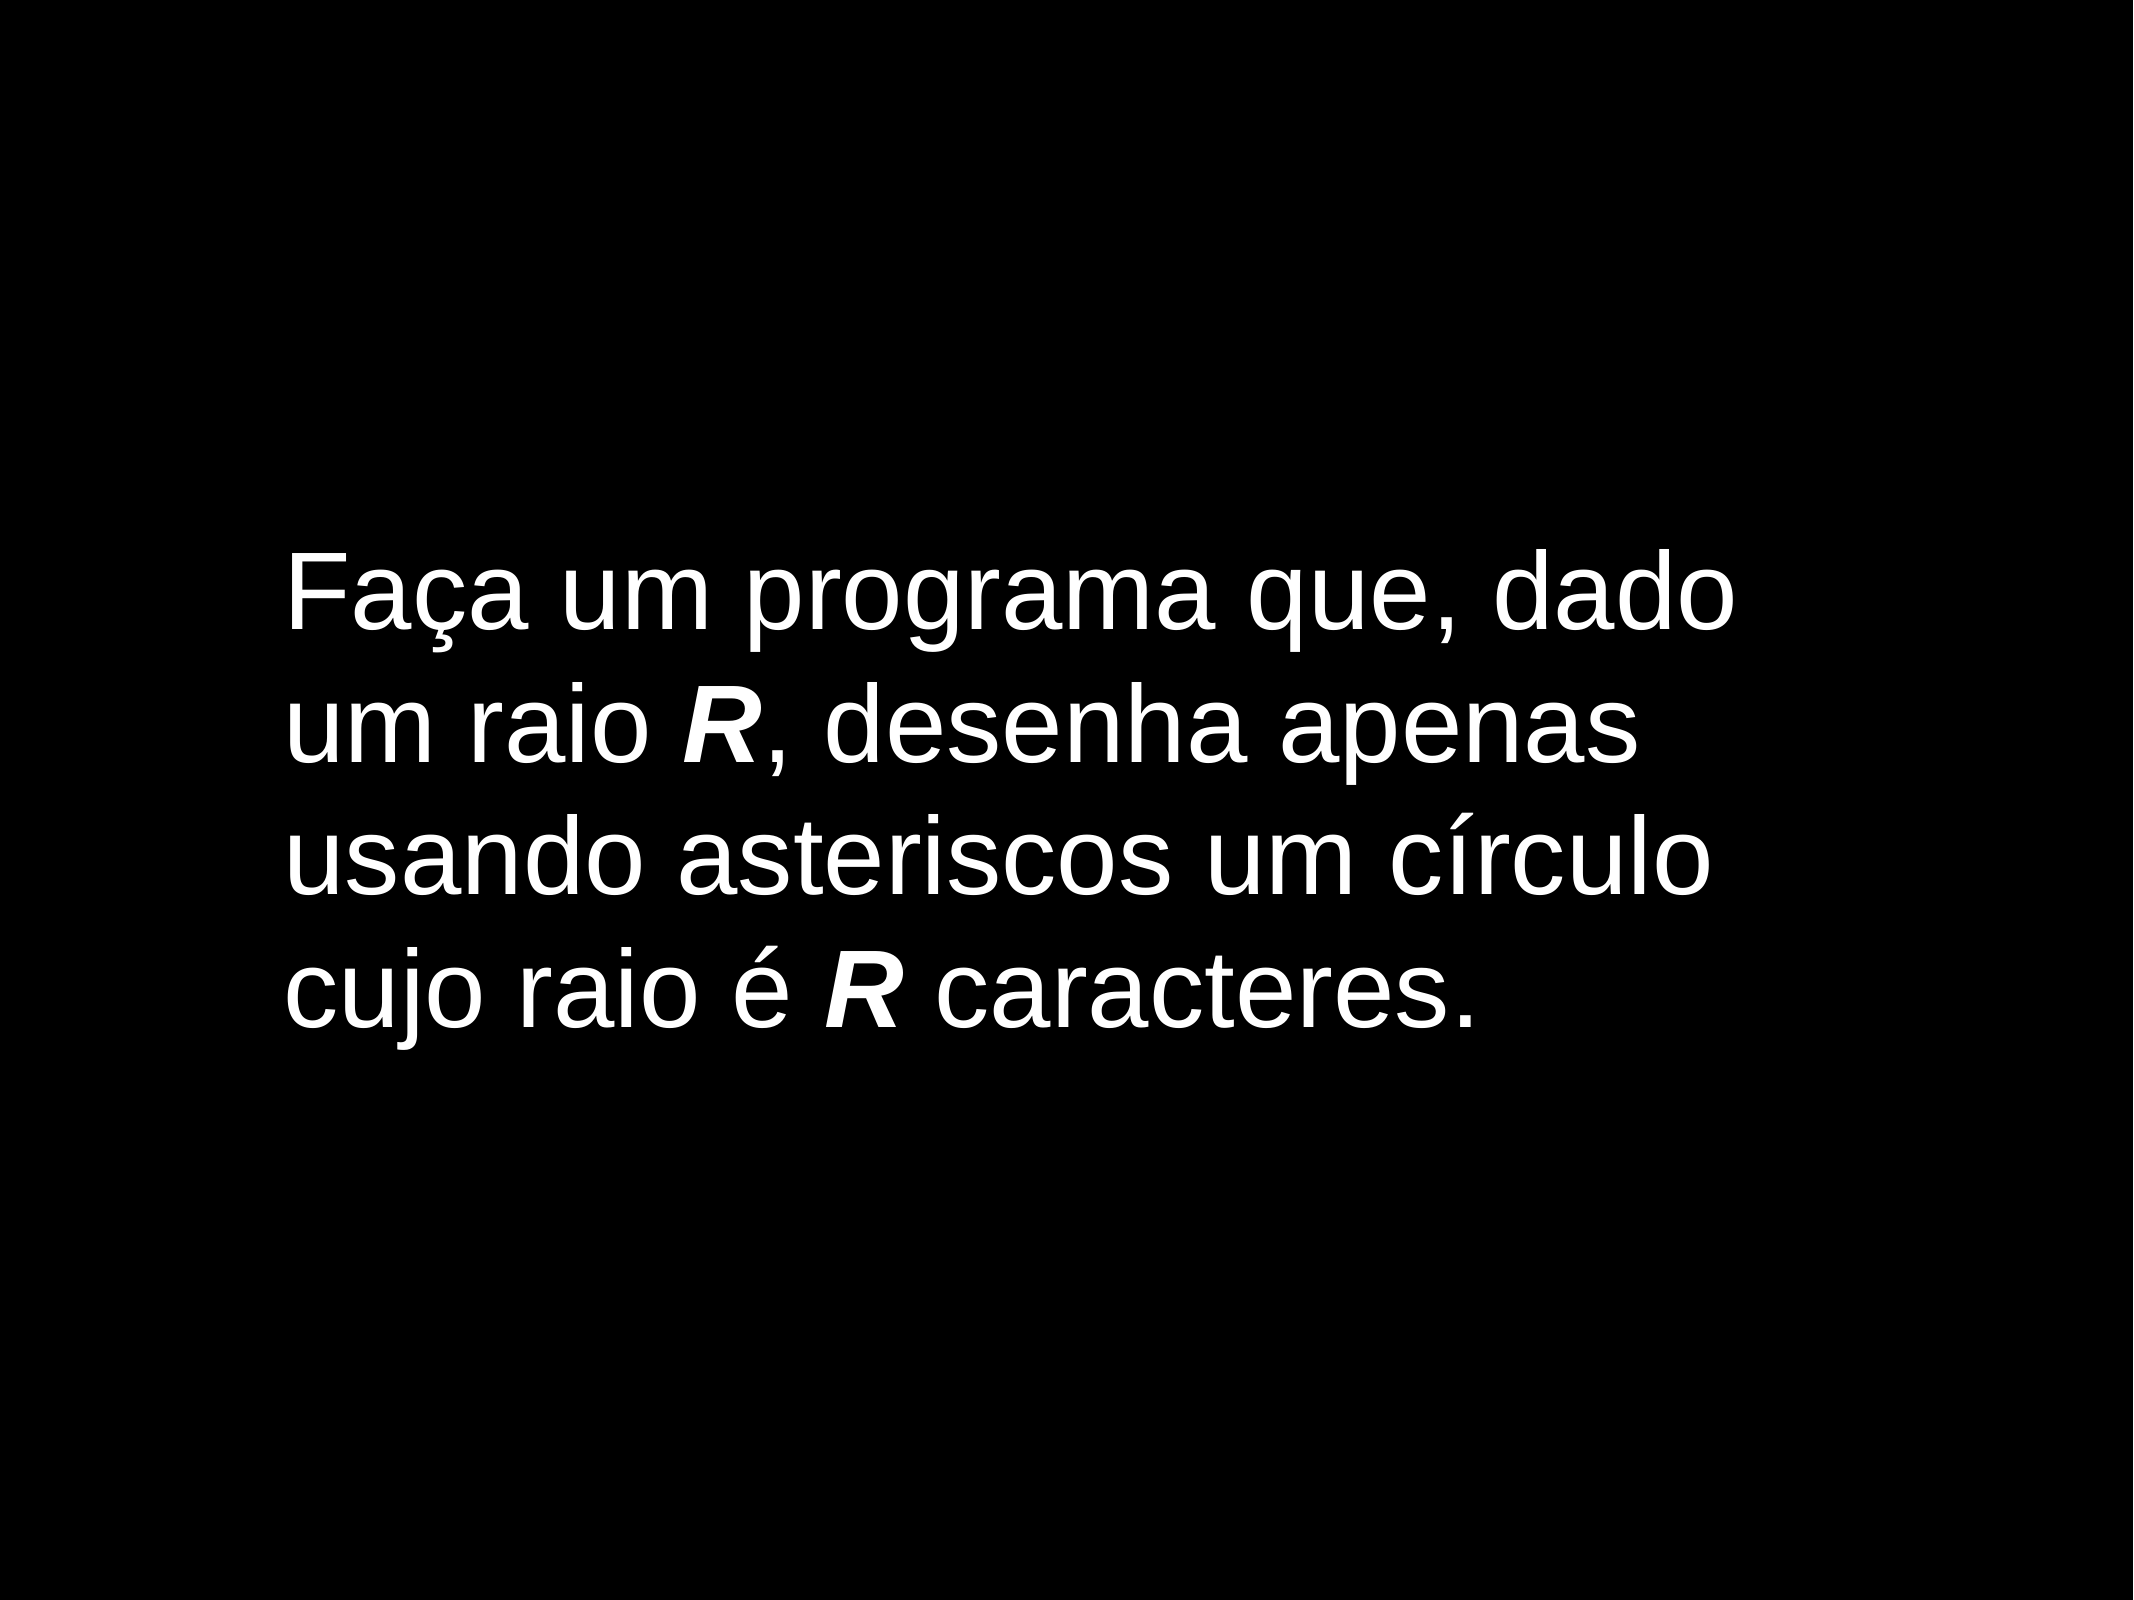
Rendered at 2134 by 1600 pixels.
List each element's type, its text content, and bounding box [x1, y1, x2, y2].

title Faça um programa que, dado um raio R, desenha apenas usando asteriscos um círculo cujo raio é R caracteres. [283, 175, 1855, 1394]
